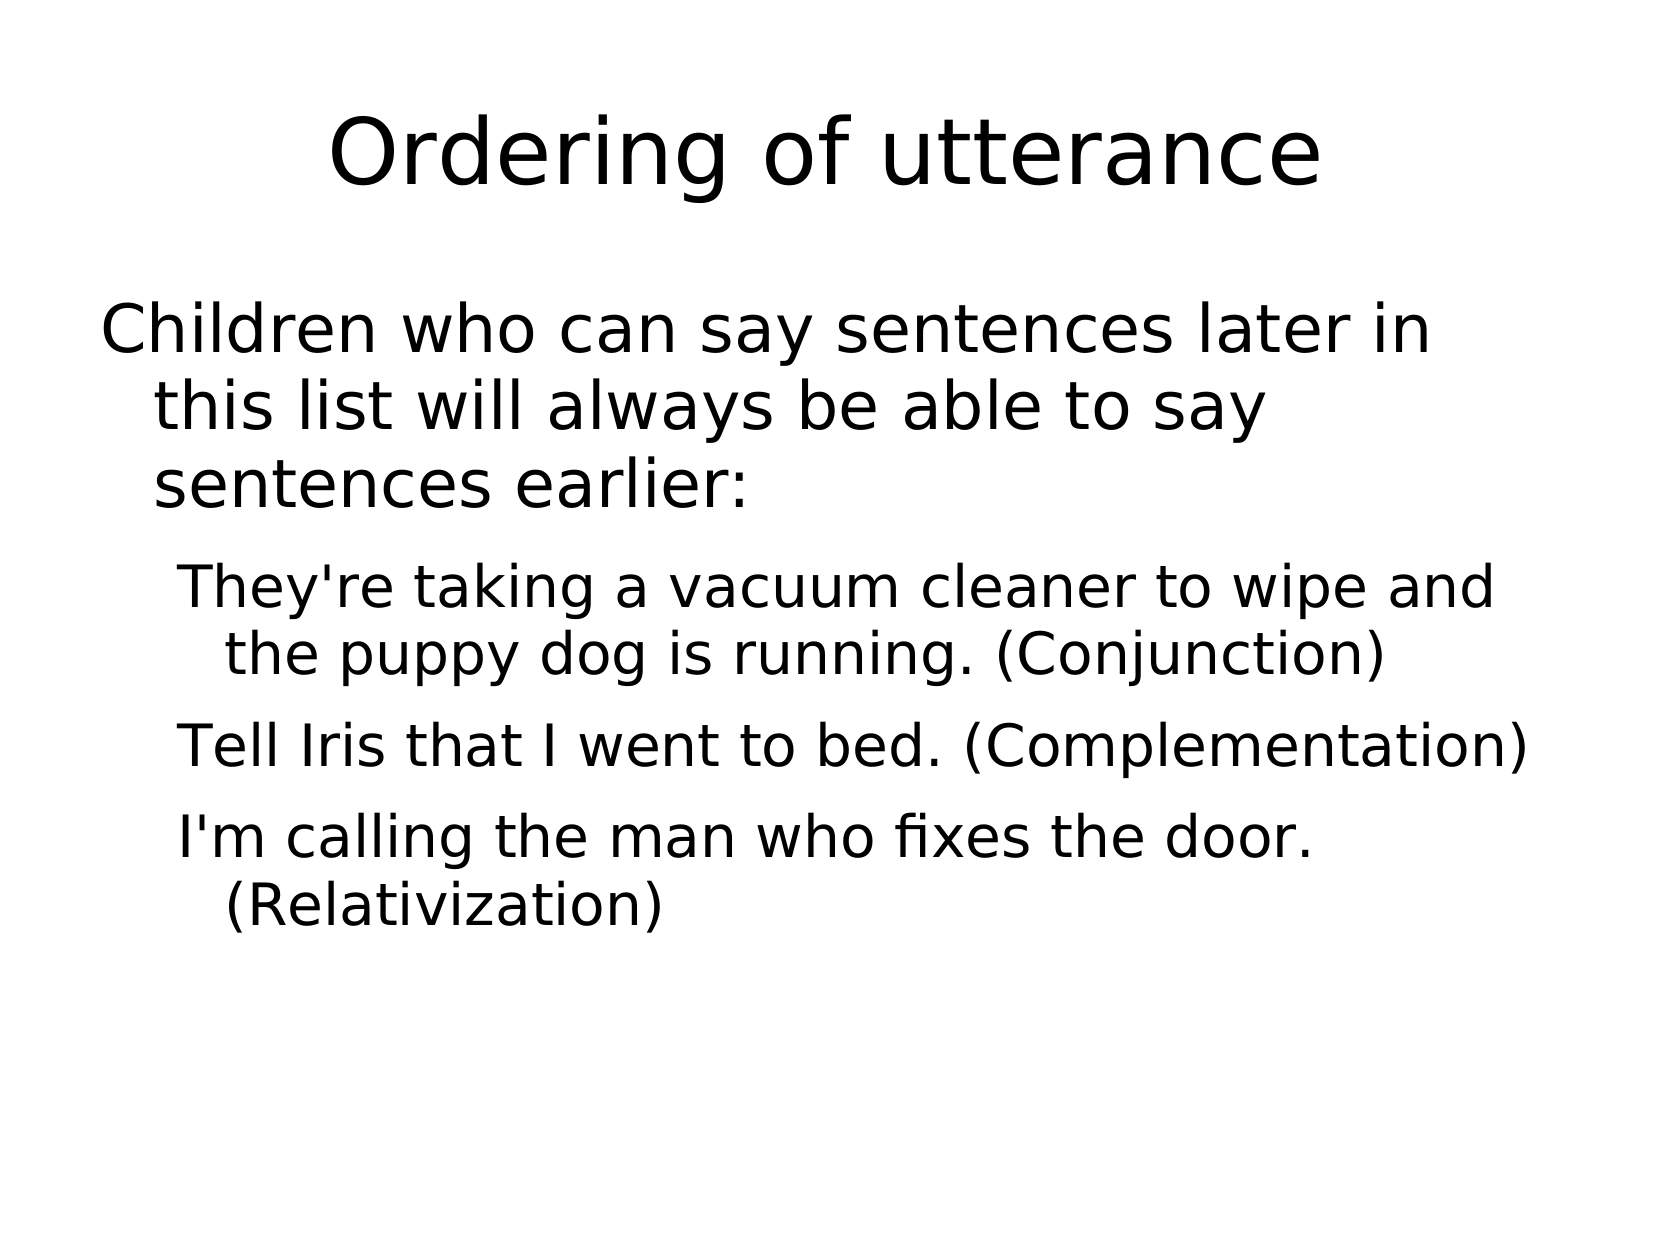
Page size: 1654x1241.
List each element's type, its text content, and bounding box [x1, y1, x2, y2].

list Children who can say sentences later in this list will always be able to say sentences earlier: They're taking a vacuum cleaner to wipe and the puppy dog is running. (Conjunction) Tell Iris that I went to bed. (Complementation) I'm calling the man who fixes the door. (Relativization) [82, 290, 1571, 1109]
title Ordering of utterance [82, 49, 1571, 257]
